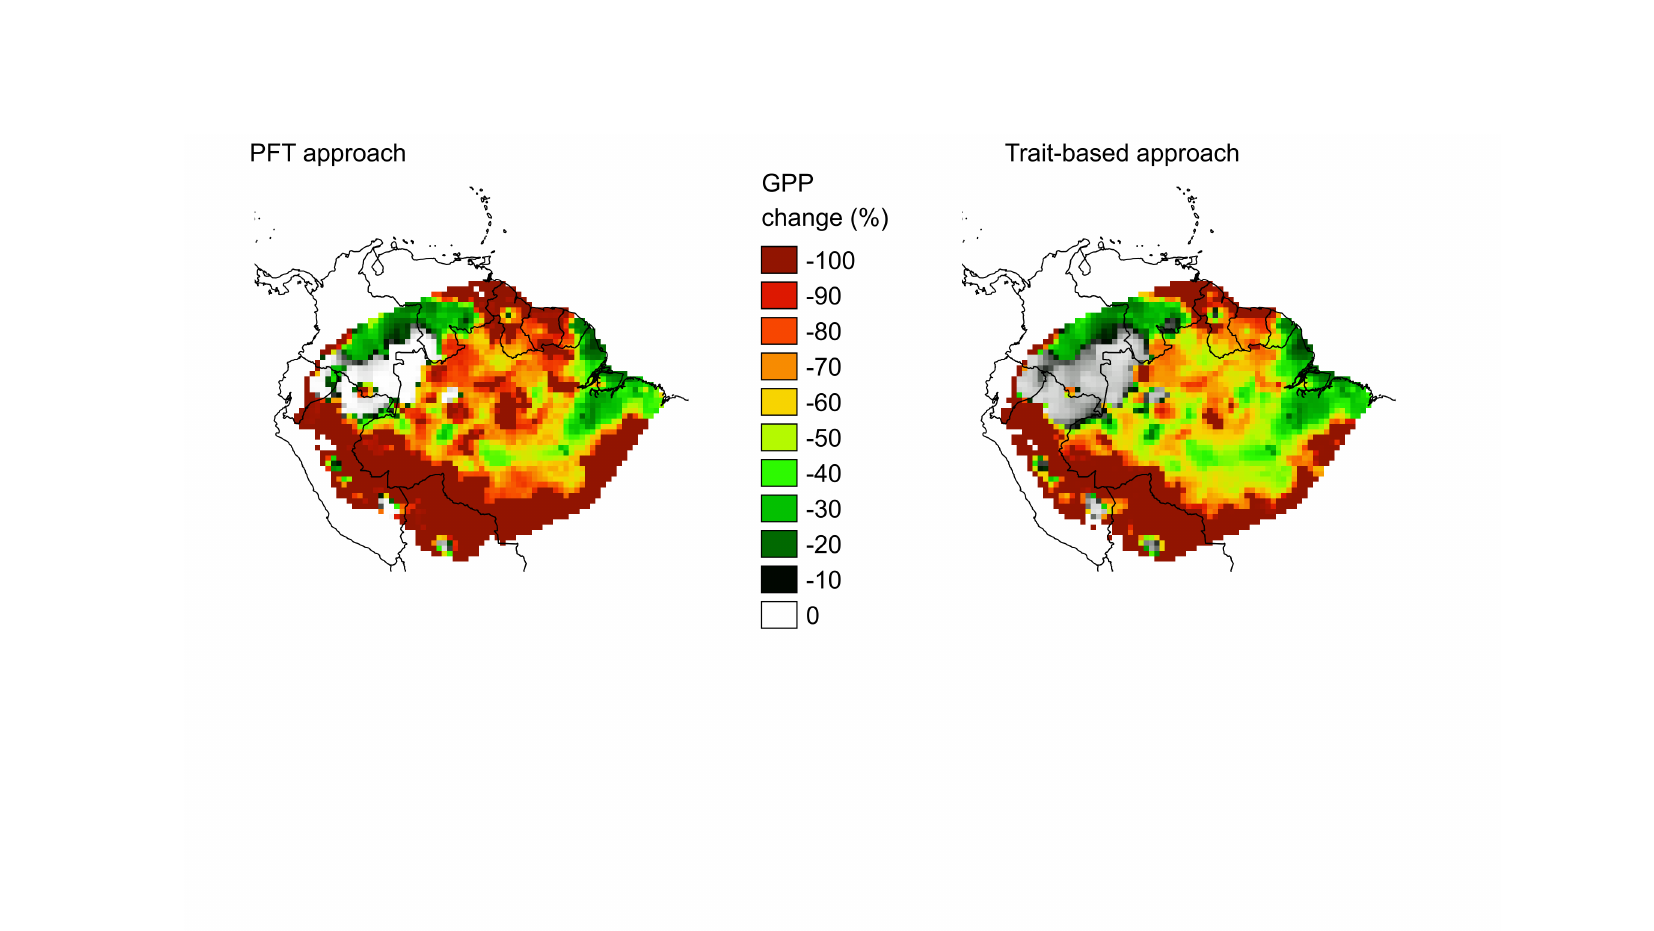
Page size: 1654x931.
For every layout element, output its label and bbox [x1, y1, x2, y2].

picture [184, 134, 1501, 931]
